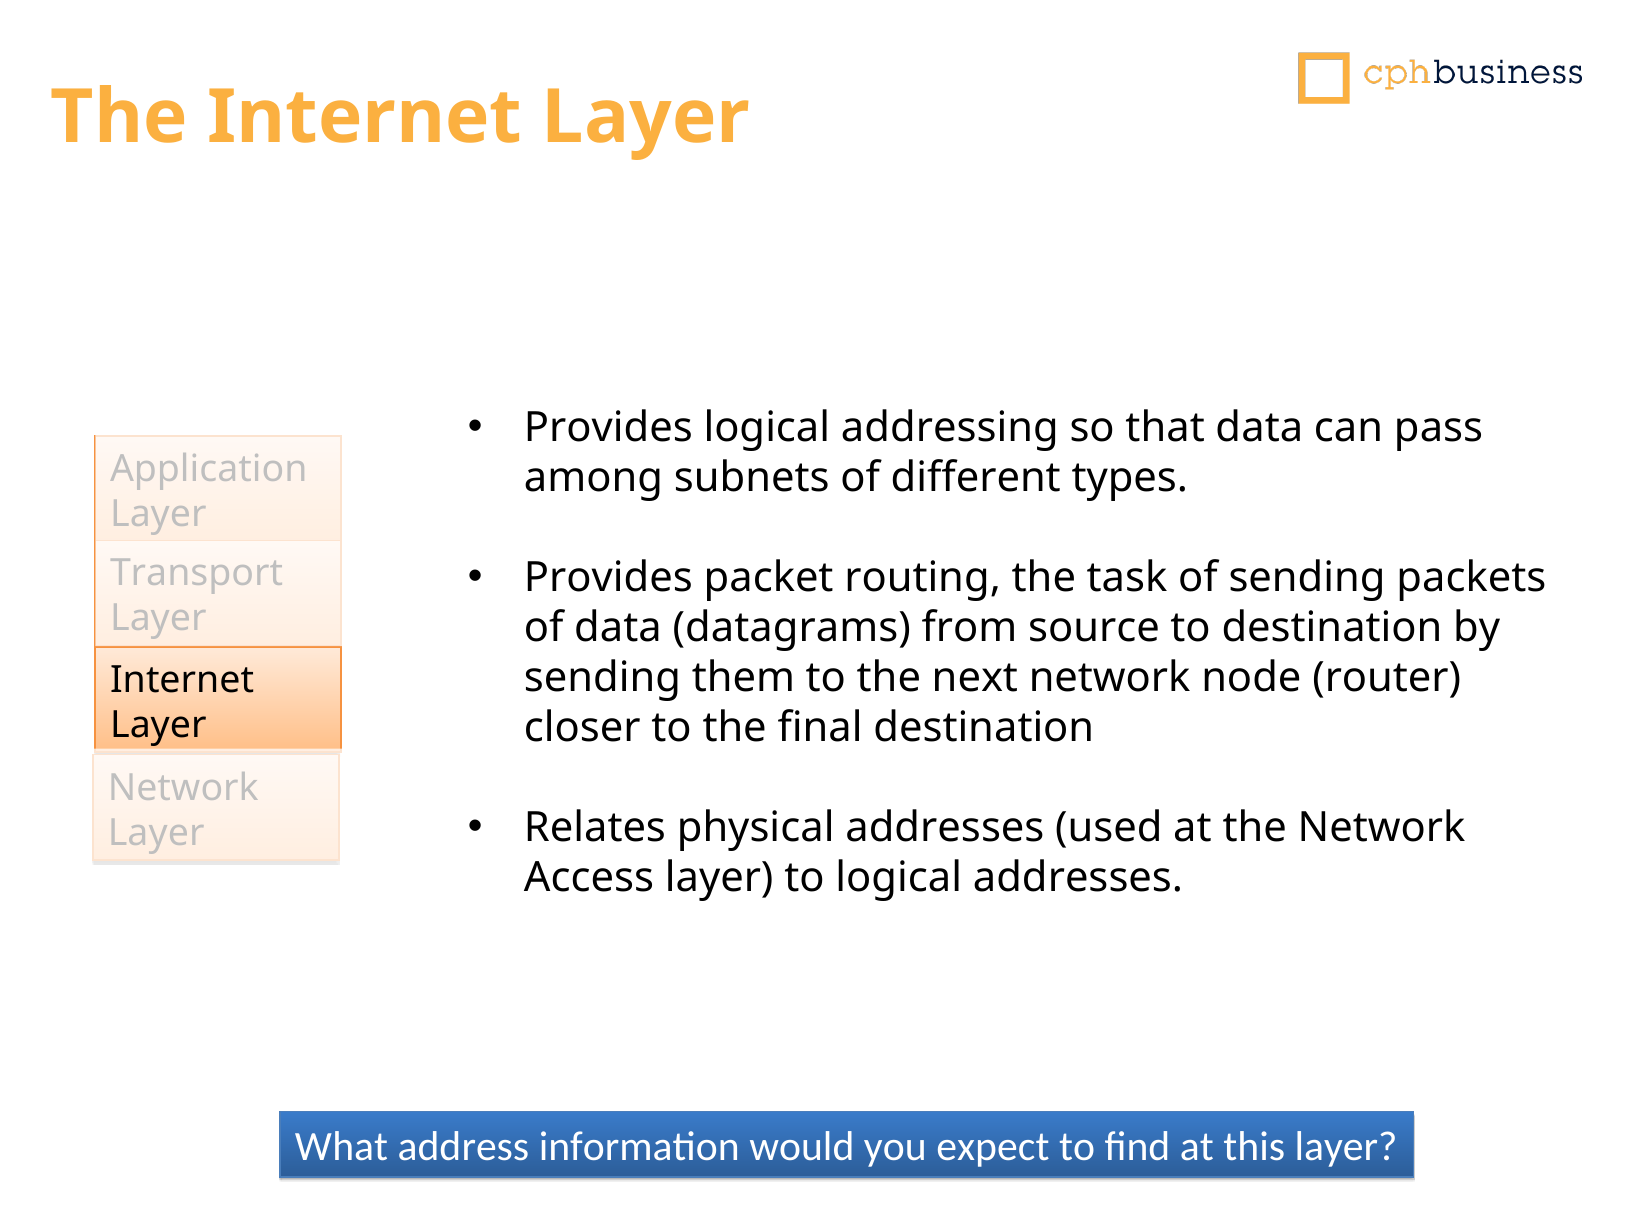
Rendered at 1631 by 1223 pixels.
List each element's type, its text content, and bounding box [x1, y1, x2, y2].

text_box [95, 422, 367, 647]
text_box Provides logical addressing so that data can pass among subnets of different types. Provides packet routing, the task of sending packets of data (datagrams) from source to destination by sending them to the next network node (router) closer to the final destination Relates physical addresses (used at the Network Access layer) to logical addresses. [453, 392, 1588, 908]
text_box Internet Layer [95, 647, 342, 748]
text_box [84, 748, 365, 867]
text_box What address information would you expect to find at this layer? [280, 1111, 1414, 1177]
text_box The Internet Layer [36, 59, 1371, 183]
picture [1247, 1, 1631, 155]
